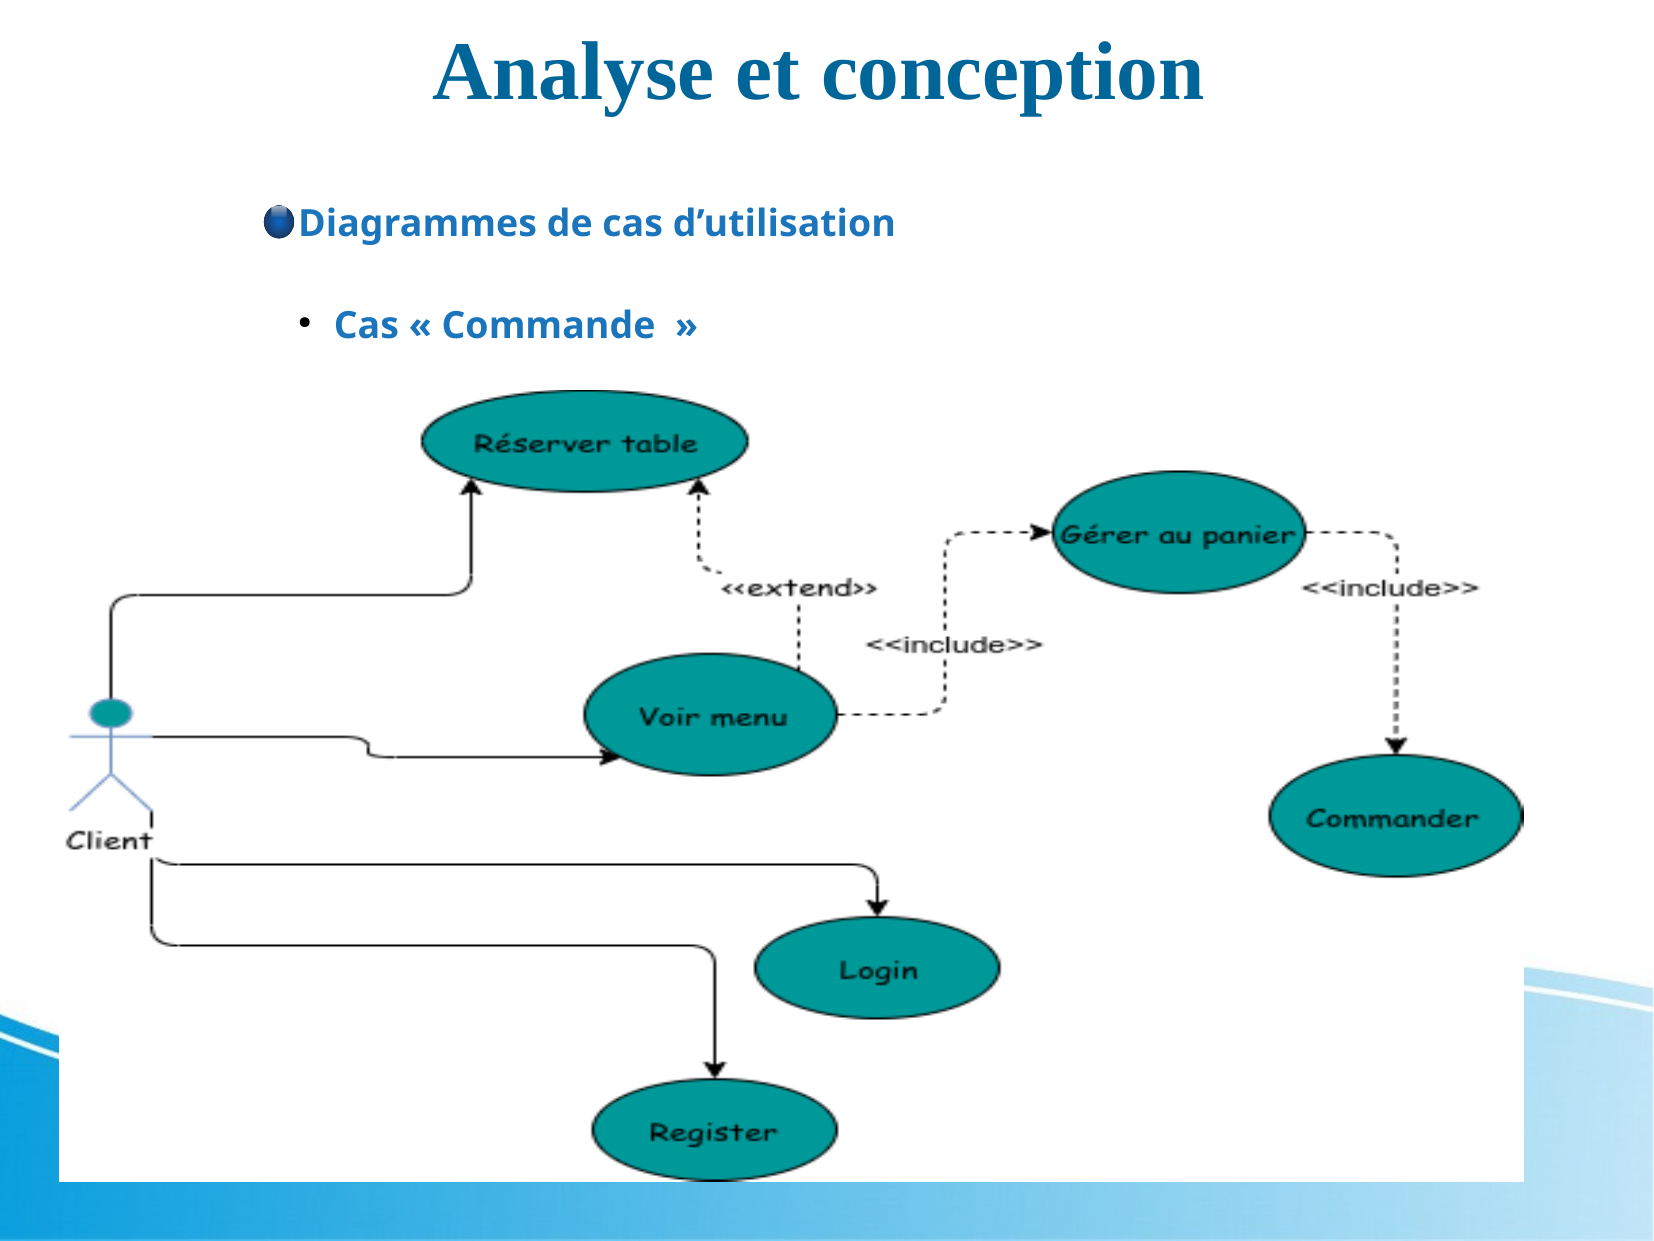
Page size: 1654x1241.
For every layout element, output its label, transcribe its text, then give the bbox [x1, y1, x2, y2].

picture [0, 390, 1654, 1241]
text_box Diagrammes de cas d’utilisation Cas « Commande » [248, 188, 1170, 363]
title Analyse et conception [75, 0, 1564, 142]
